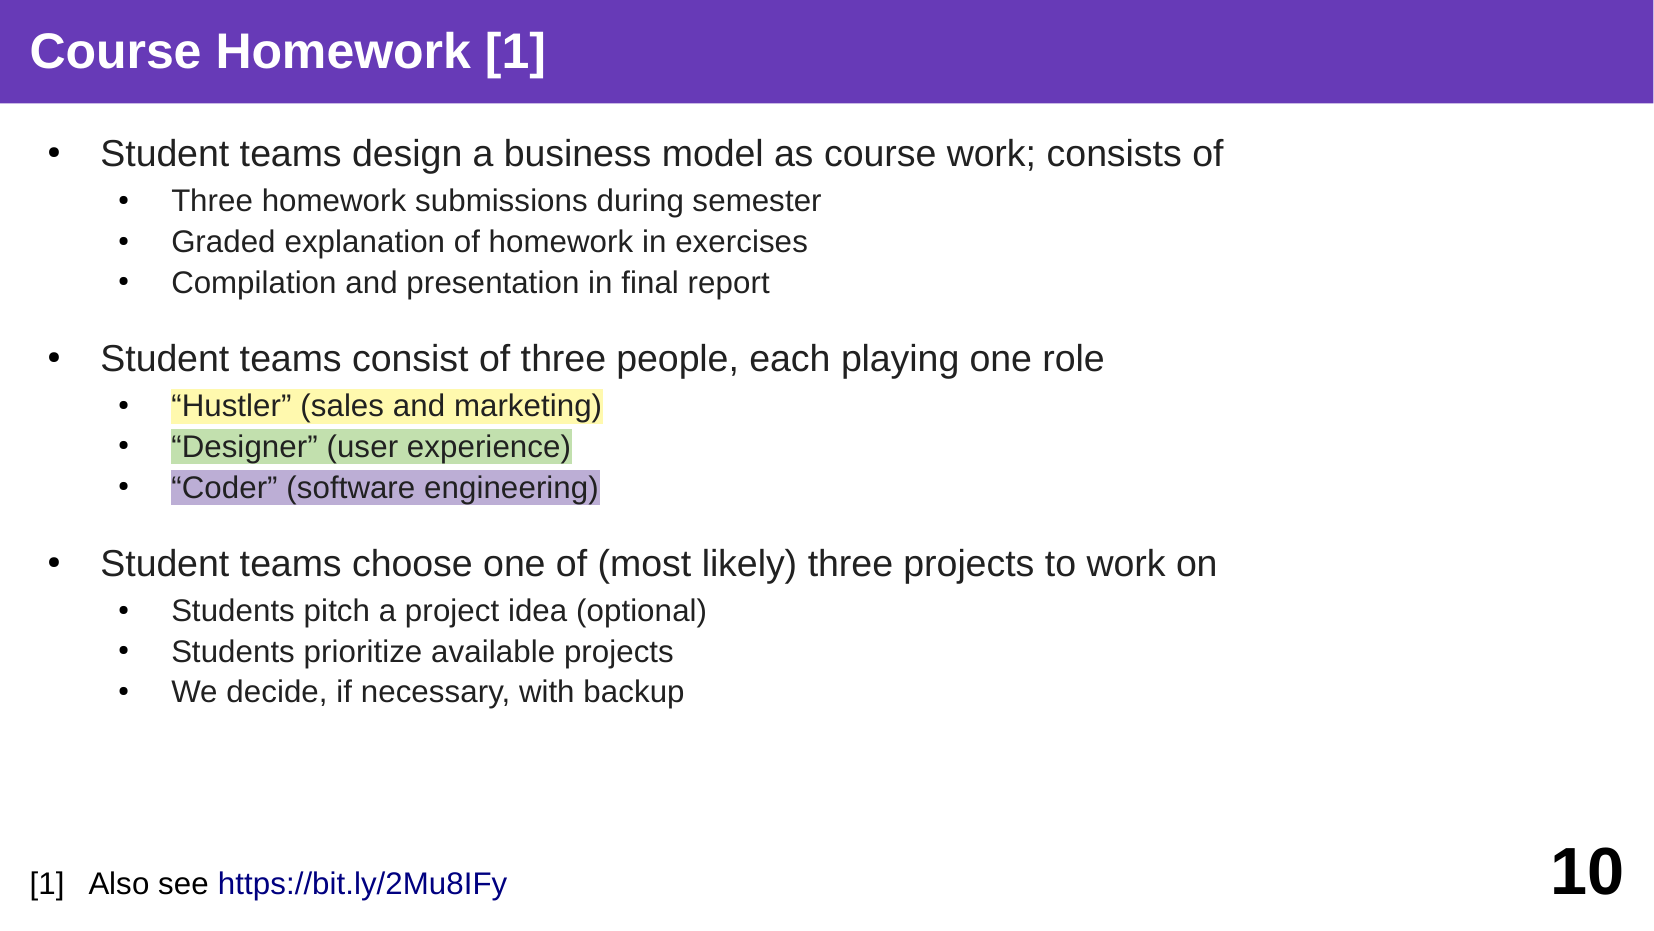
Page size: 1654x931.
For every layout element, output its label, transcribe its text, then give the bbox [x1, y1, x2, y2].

list Student teams design a business model as course work; consists of Three homework submissions during semester Graded explanation of homework in exercises Compilation and presentation in final report Student teams consist of three people, each playing one role “Hustler” (sales and marketing) “Designer” (user experience) “Coder” (software engineering) Student teams choose one of (most likely) three projects to work on Students pitch a project idea (optional) Students prioritize available projects We decide, if necessary, with backup [29, 132, 1625, 813]
text_box [1] Also see https://bit.ly/2Mu8IFy [0, 812, 1536, 931]
title Course Homework [1] [0, 0, 1654, 104]
